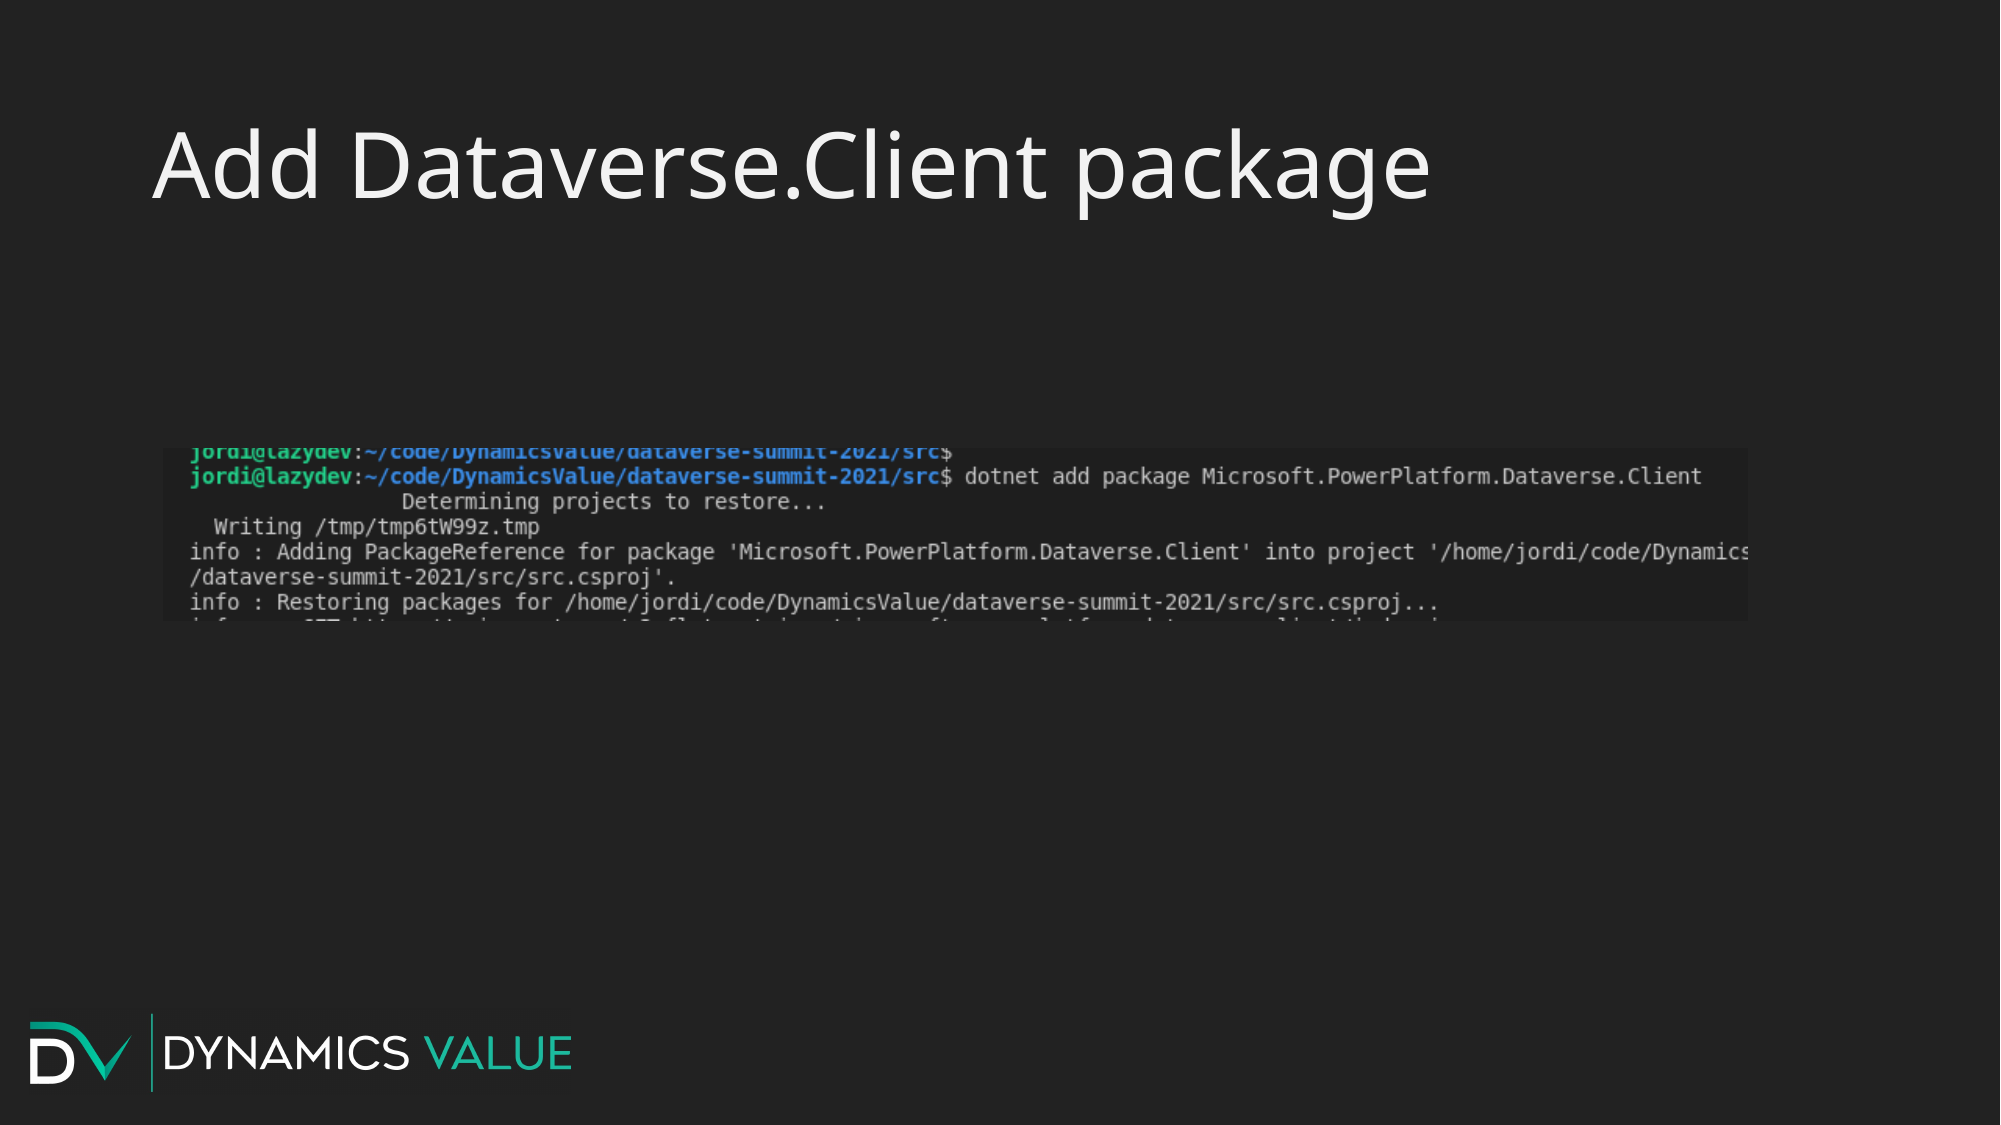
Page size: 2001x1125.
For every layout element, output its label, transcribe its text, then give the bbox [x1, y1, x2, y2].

picture [163, 448, 1748, 621]
text_box Add Dataverse.Client package [137, 59, 1863, 277]
picture [29, 1008, 571, 1095]
